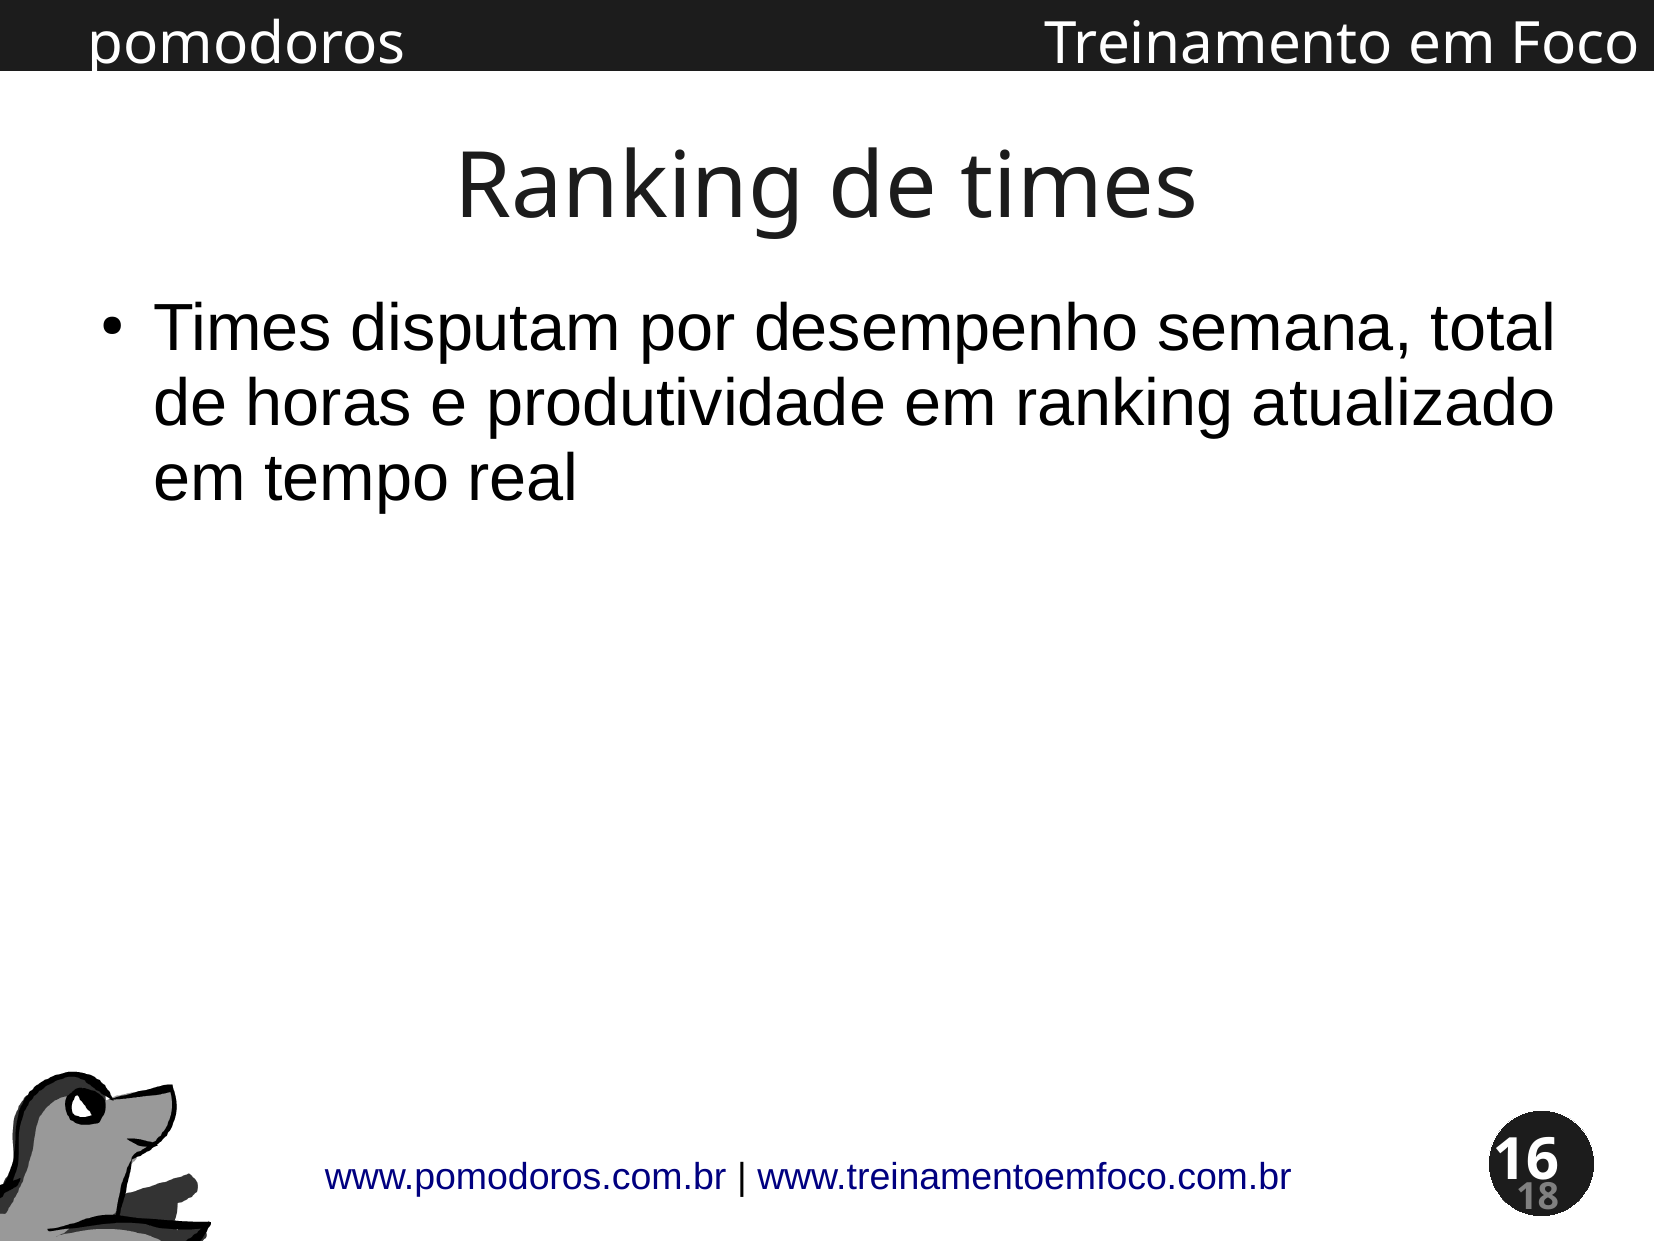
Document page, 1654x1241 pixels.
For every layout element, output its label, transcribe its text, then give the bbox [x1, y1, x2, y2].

list Times disputam por desempenho semana, total de horas e produtividade em ranking atualizado em tempo real [82, 290, 1571, 1010]
title Ranking de times [82, 78, 1571, 287]
picture [0, 1003, 249, 1241]
